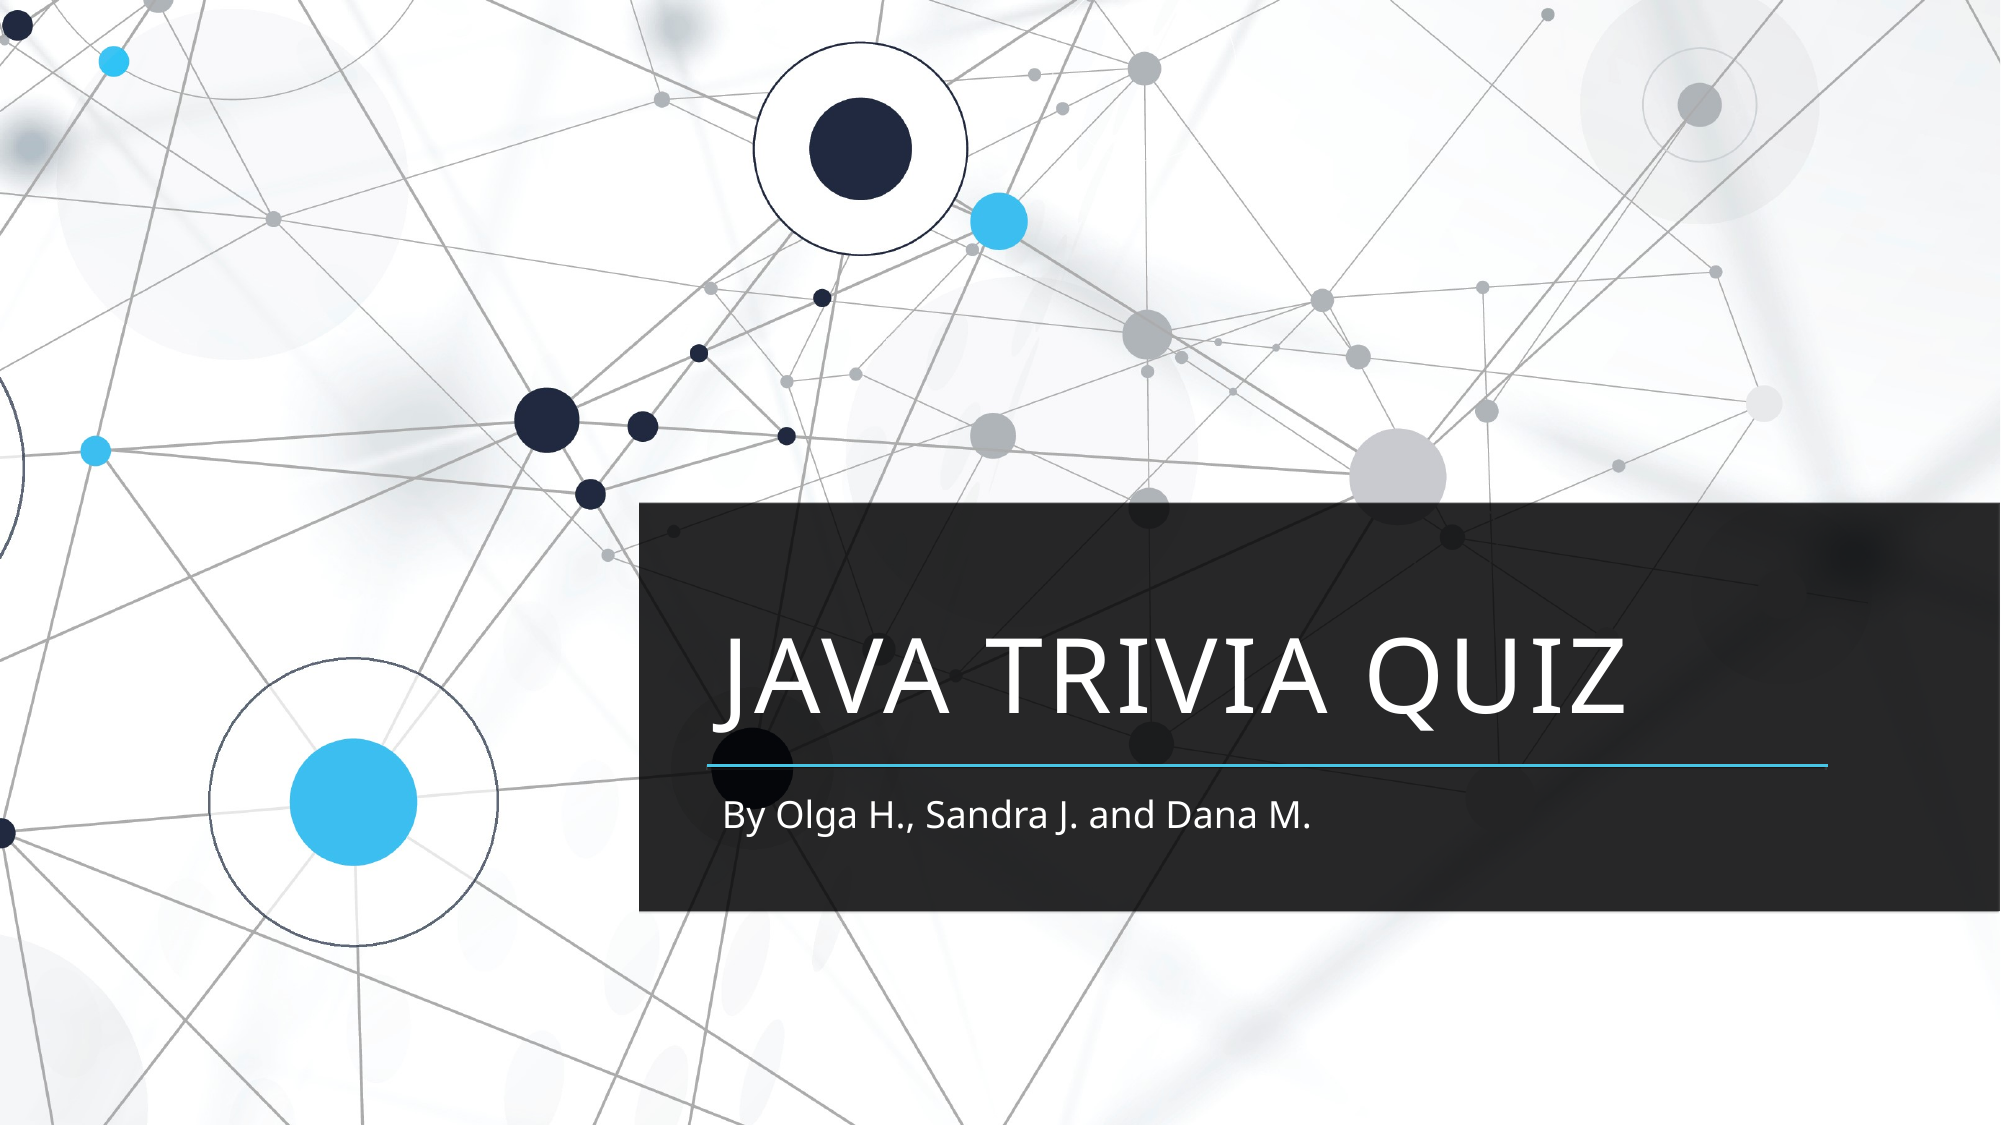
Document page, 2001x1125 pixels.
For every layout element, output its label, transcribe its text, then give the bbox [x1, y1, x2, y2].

text_box [639, 503, 2000, 911]
picture [0, 0, 2000, 1125]
subtitle By Olga H., Sandra J. and Dana M. [706, 784, 1938, 869]
title JAVA TRIVIA QUIZ [706, 562, 1938, 742]
